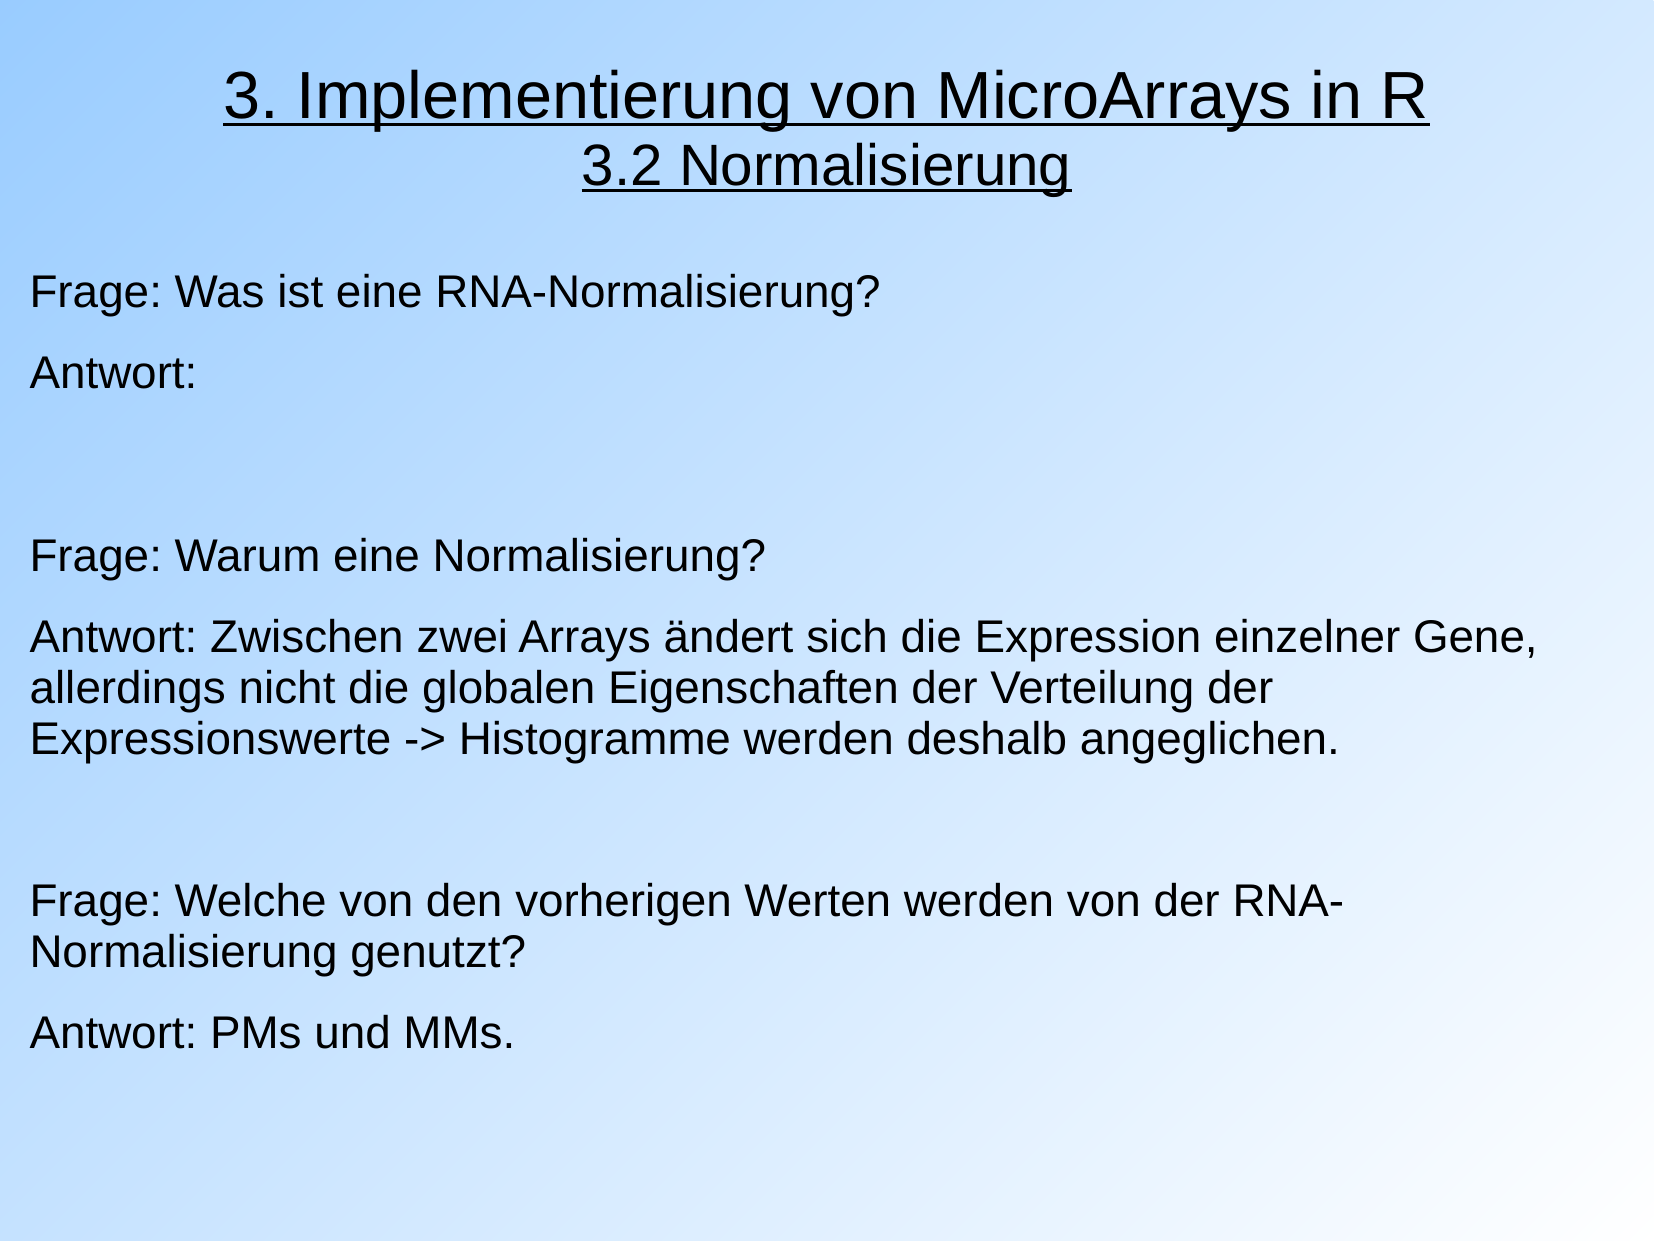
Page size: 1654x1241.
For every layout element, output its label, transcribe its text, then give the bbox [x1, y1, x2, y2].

title 3. Implementierung von MicroArrays in R 3.2 Normalisierung [0, 0, 1654, 257]
list Frage: Was ist eine RNA-Normalisierung? Antwort: Frage: Warum eine Normalisierung? Antwort: Zwischen zwei Arrays ändert sich die Expression einzelner Gene, allerdings nicht die globalen Eigenschaften der Verteilung der Expressionswerte -> Histogramme werden deshalb angeglichen. Frage: Welche von den vorherigen Werten werden von der RNA-Normalisierung genutzt? Antwort: PMs und MMs. [29, 265, 1571, 1241]
